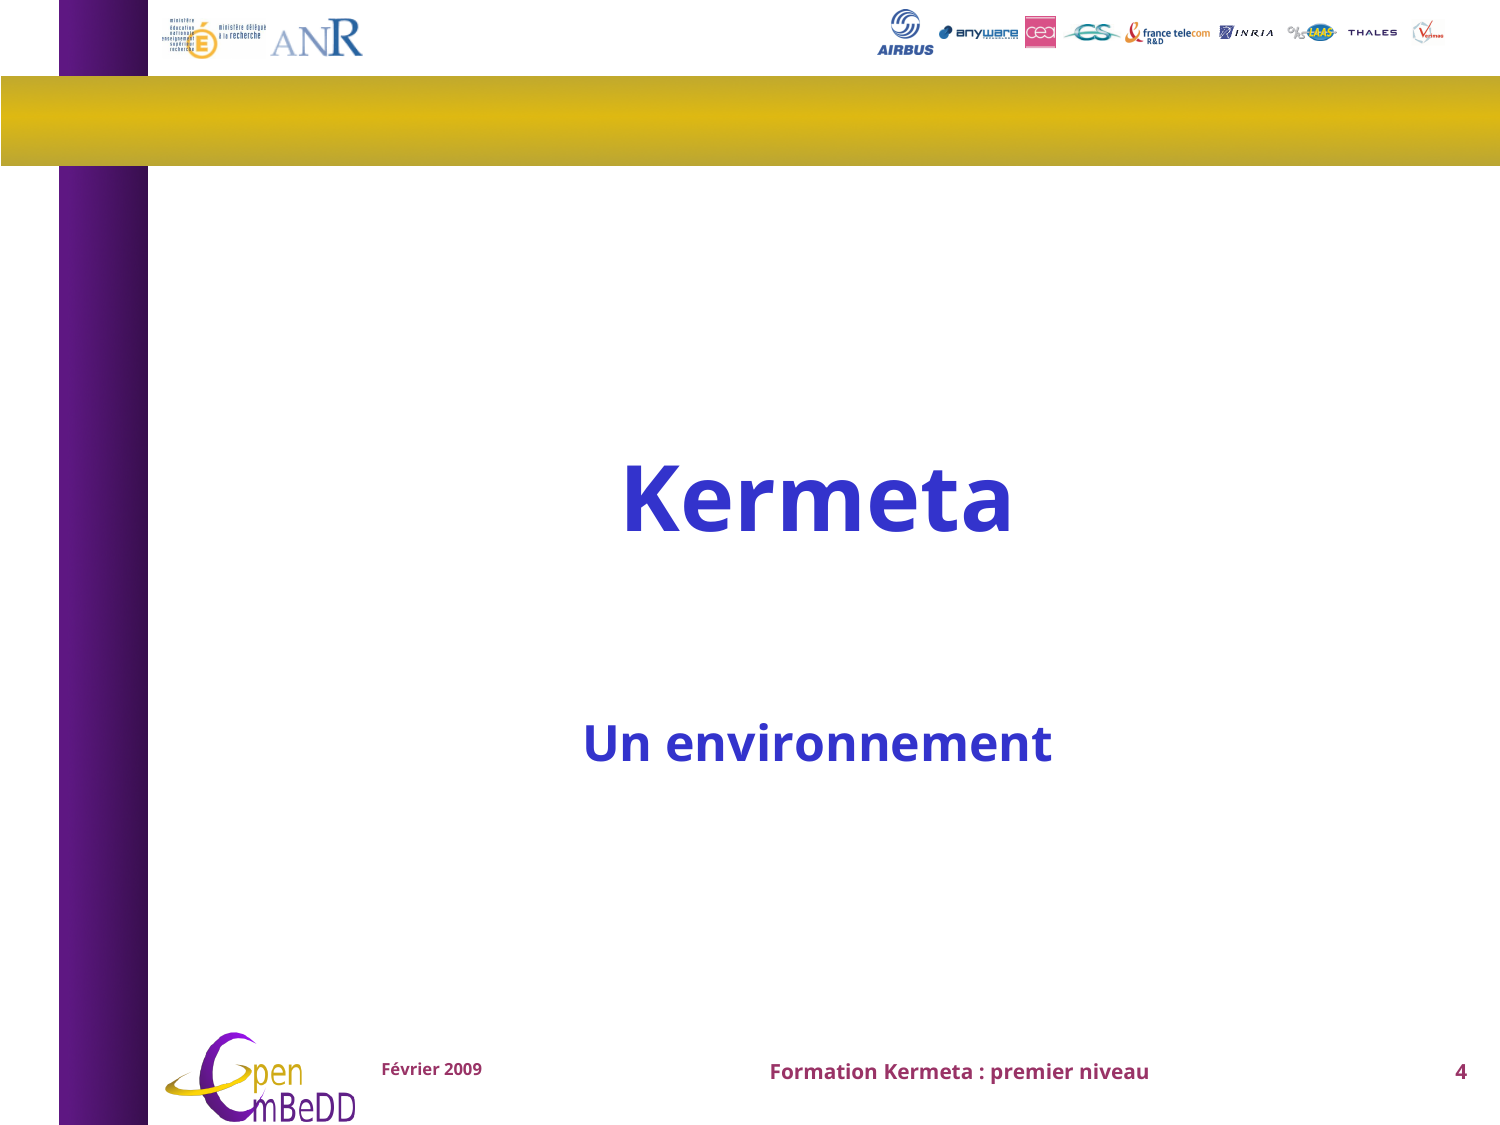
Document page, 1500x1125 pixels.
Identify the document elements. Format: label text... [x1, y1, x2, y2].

picture [165, 1032, 355, 1122]
subtitle Kermeta Un environnement [147, 199, 1488, 1011]
picture [1, 0, 1500, 1125]
picture [270, 18, 363, 57]
picture [162, 18, 266, 59]
picture [877, 9, 1445, 55]
